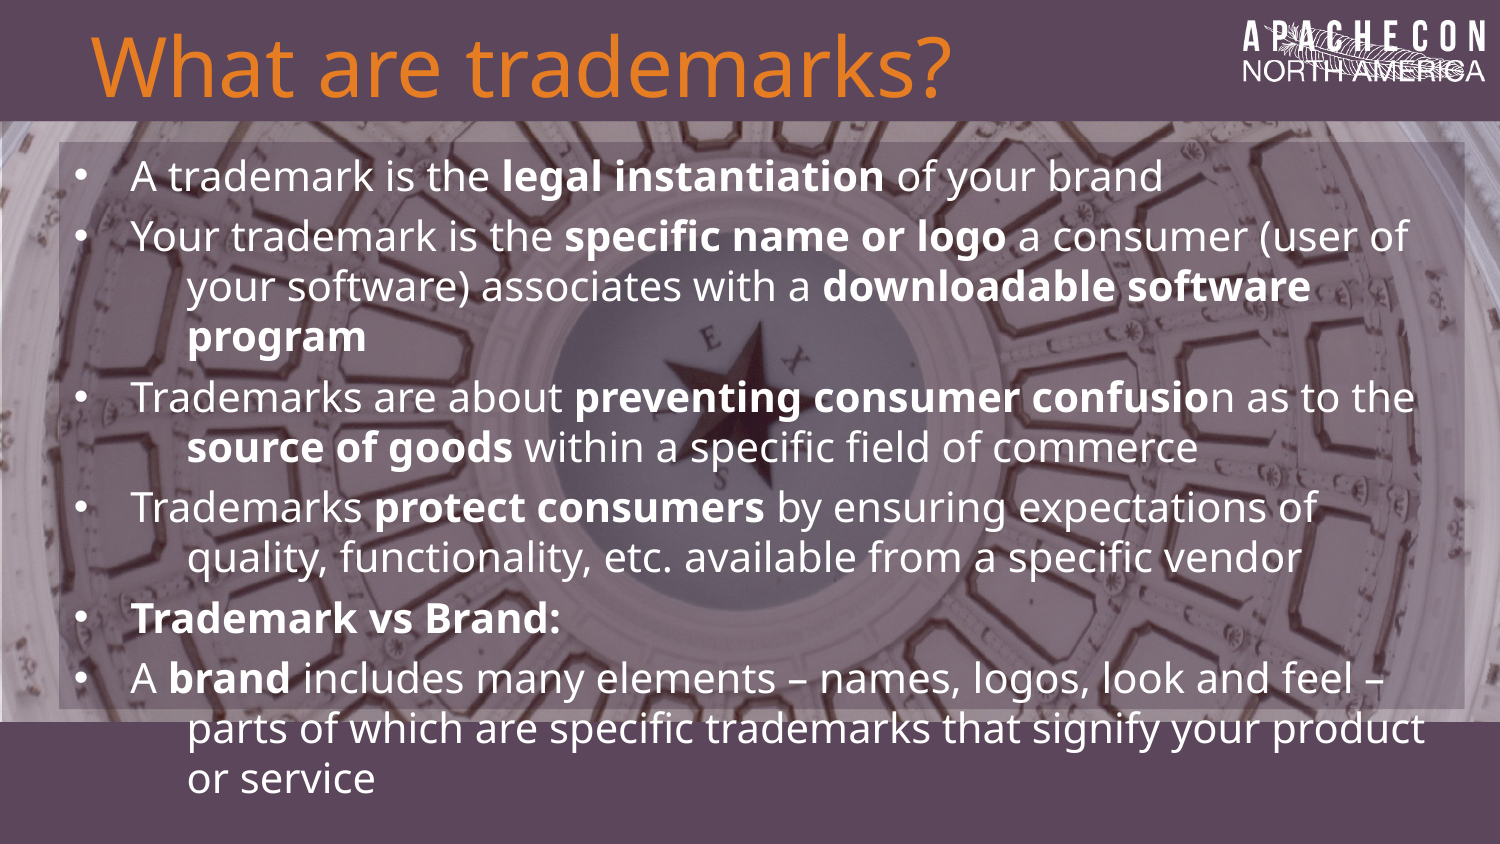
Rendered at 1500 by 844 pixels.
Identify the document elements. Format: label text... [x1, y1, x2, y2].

text_box What are trademarks? [75, 6, 1116, 107]
picture [0, 0, 1500, 844]
text_box A trademark is the legal instantiation of your brand Your trademark is the specific name or logo a consumer (user of your software) associates with a downloadable software program Trademarks are about preventing consumer confusion as to the source of goods within a specific field of commerce Trademarks protect consumers by ensuring expectations of quality, functionality, etc. available from a specific vendor Trademark vs Brand: A brand includes many elements – names, logos, look and feel – parts of which are specific trademarks that signify your product or service [59, 142, 1465, 710]
